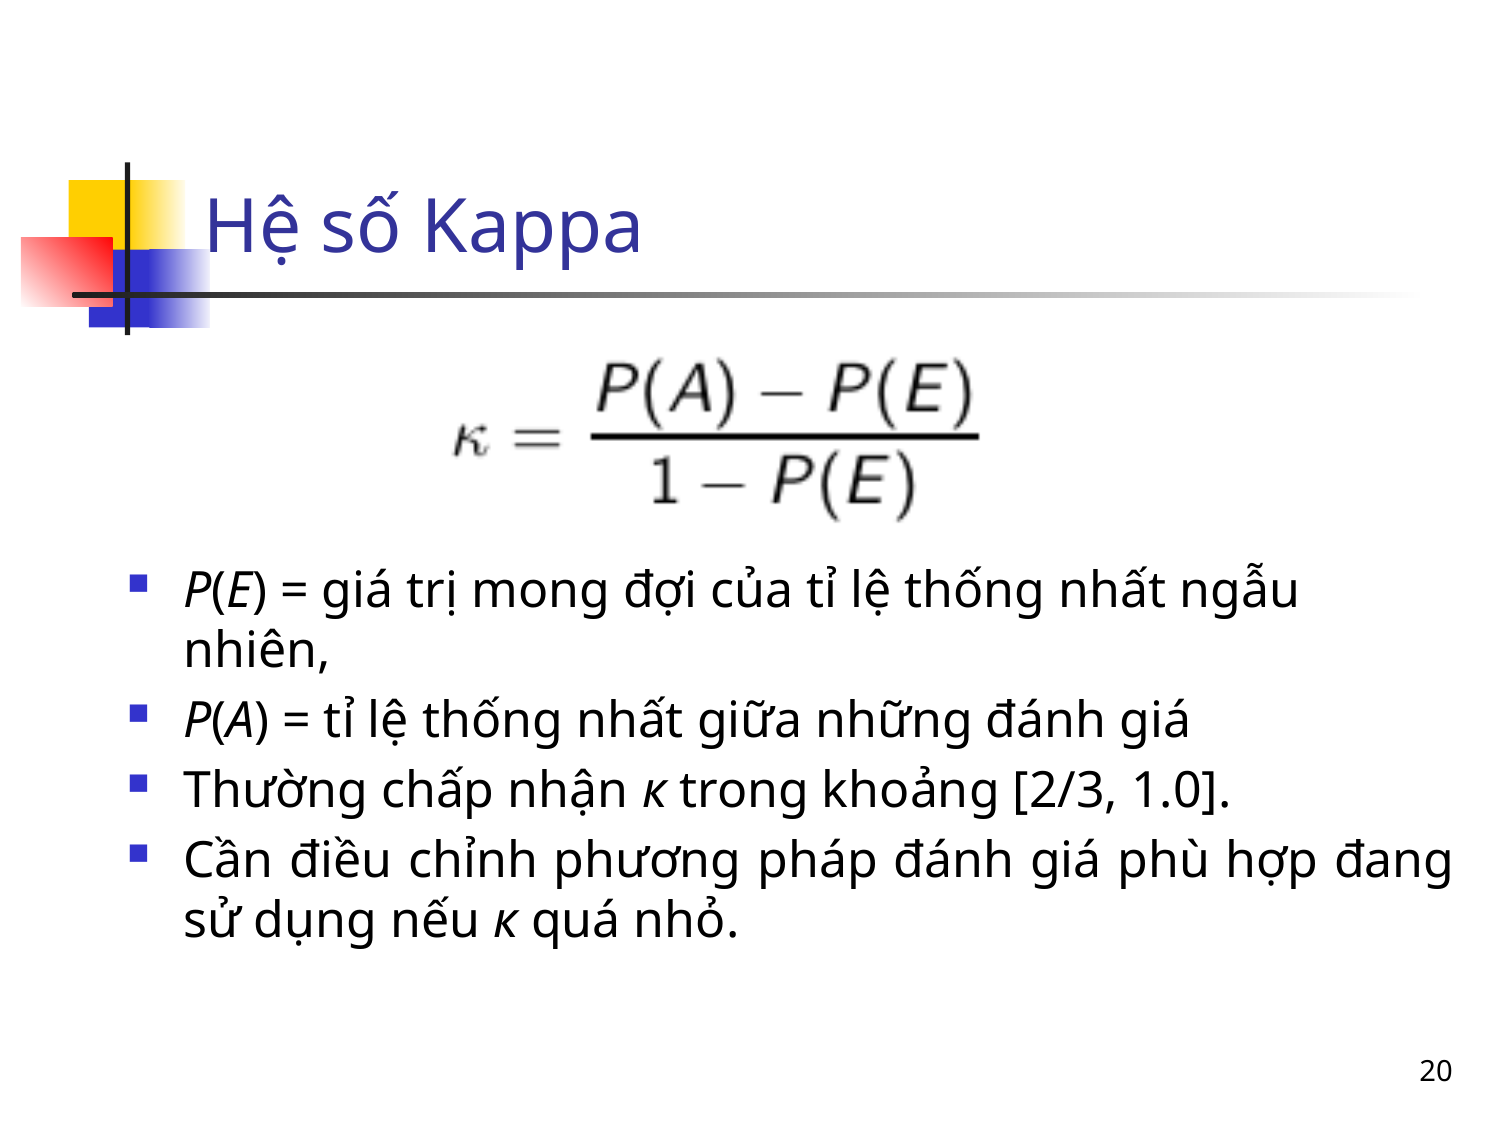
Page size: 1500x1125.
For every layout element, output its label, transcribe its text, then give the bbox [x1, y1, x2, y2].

title Hệ số Kappa [188, 35, 1468, 275]
picture [431, 330, 999, 539]
list P(E) = giá trị mong đợi của tỉ lệ thống nhất ngẫu nhiên, P(A) = tỉ lệ thống nhất giữa những đánh giá Thường chấp nhận к trong khoảng [2/3, 1.0]. Cần điều chỉnh phương pháp đánh giá phù hợp đang sử dụng nếu к quá nhỏ. [112, 331, 1471, 1071]
slide_number <number> [1155, 1071, 1468, 1100]
